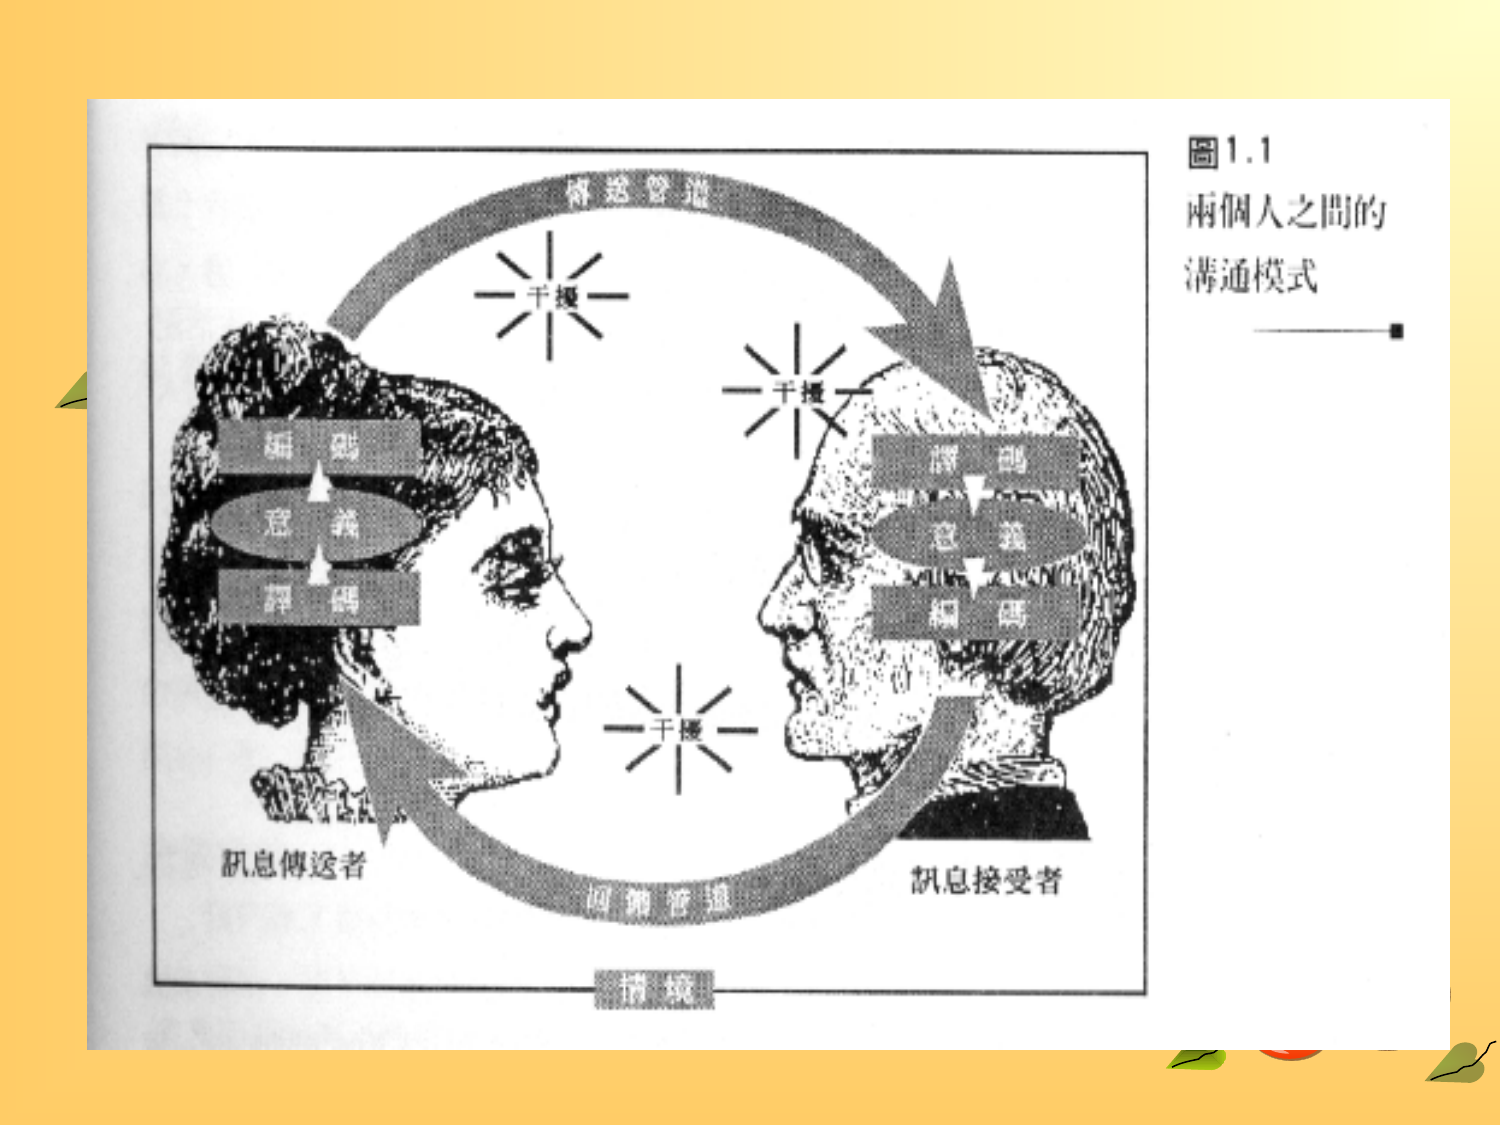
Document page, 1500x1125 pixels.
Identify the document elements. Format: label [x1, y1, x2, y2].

chart [87, 99, 1450, 1051]
picture [0, 0, 1500, 1125]
